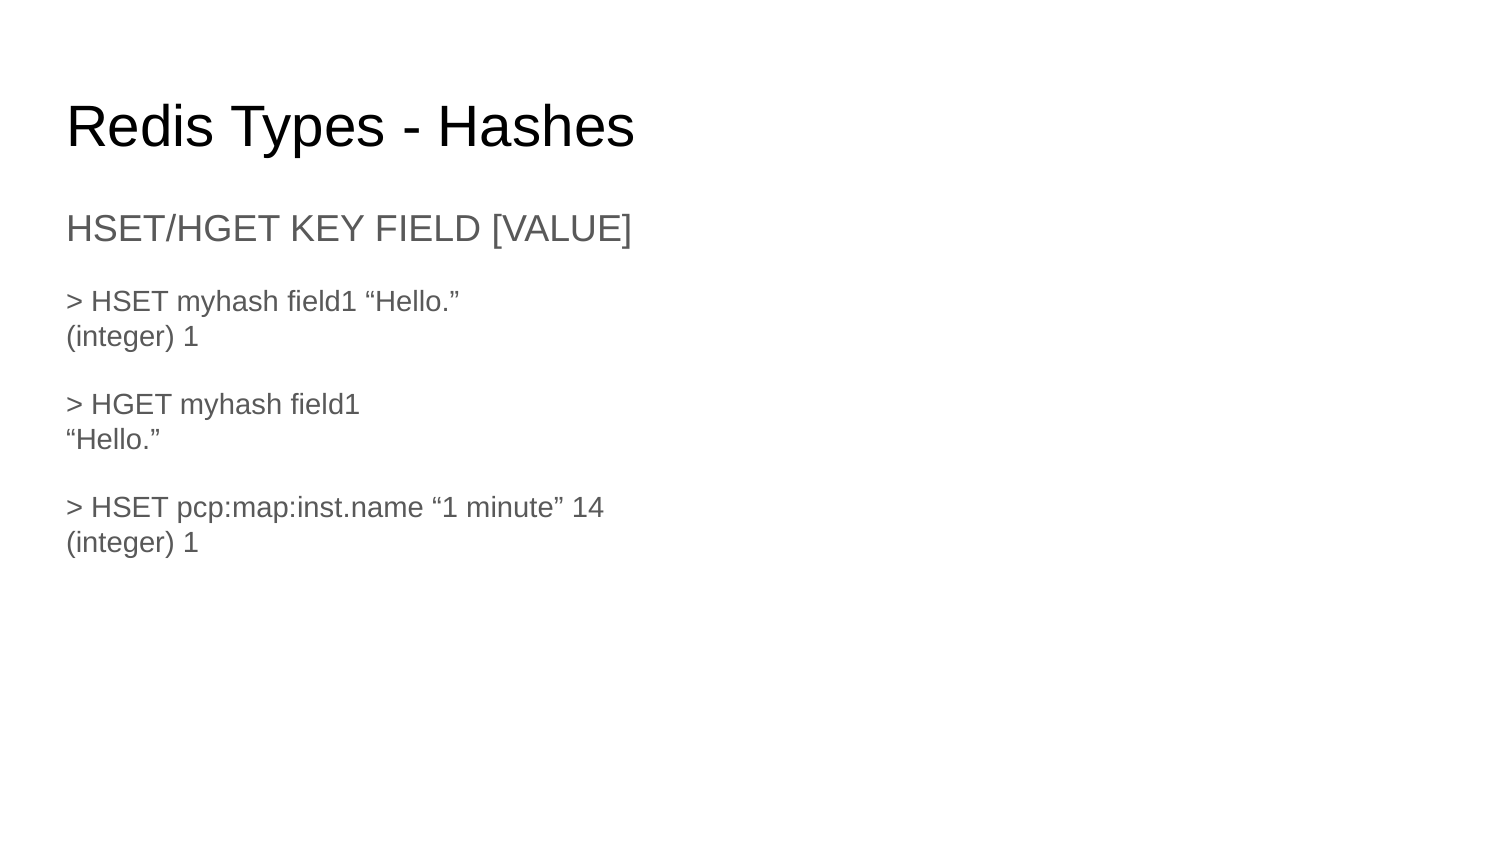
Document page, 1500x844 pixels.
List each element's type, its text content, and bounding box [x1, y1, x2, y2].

title Redis Types - Hashes [51, 72, 1449, 167]
list HSET/HGET KEY FIELD [VALUE] > HSET myhash field1 “Hello.” (integer) 1 > HGET myhash field1 “Hello.” > HSET pcp:map:inst.name “1 minute” 14 (integer) 1 [51, 189, 1449, 750]
